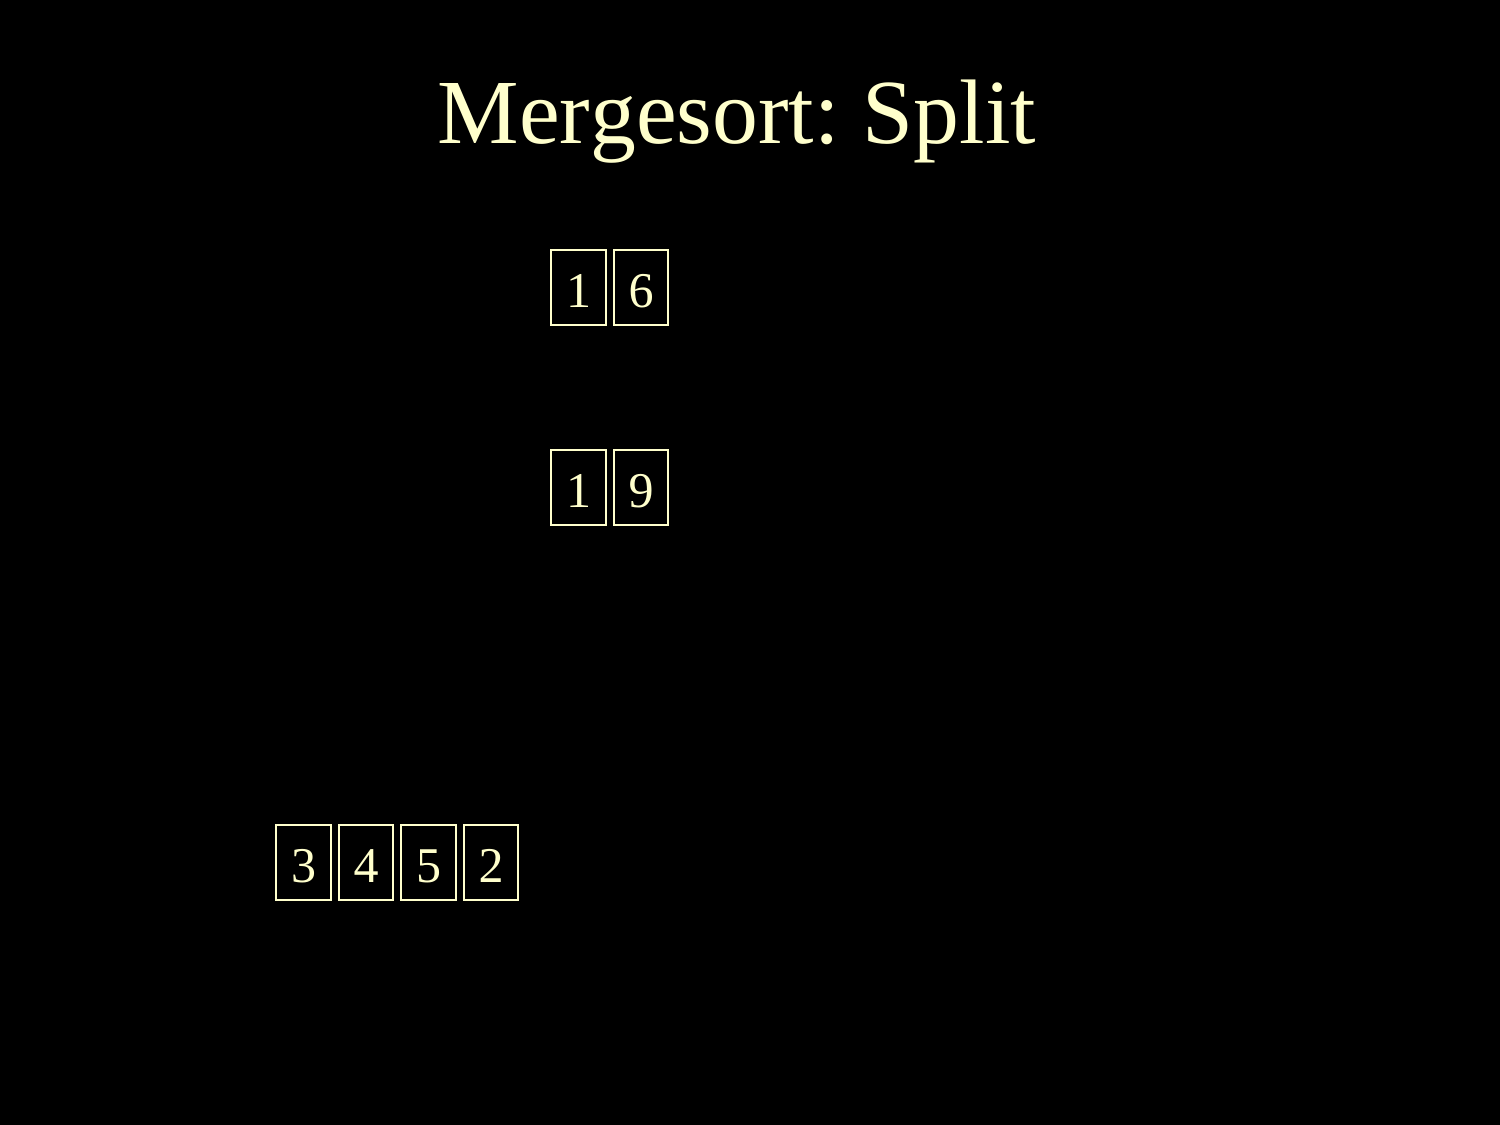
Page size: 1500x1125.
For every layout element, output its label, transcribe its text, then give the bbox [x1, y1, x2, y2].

text_box 9 [613, 449, 669, 526]
text_box 4 [338, 824, 394, 901]
text_box 3 [276, 824, 331, 901]
title Mergesort: Split [8, 50, 1467, 176]
text_box 1 [551, 249, 606, 326]
text_box 2 [463, 824, 519, 901]
text_box 5 [401, 824, 456, 901]
text_box 1 [551, 449, 606, 526]
text_box 6 [613, 249, 669, 326]
